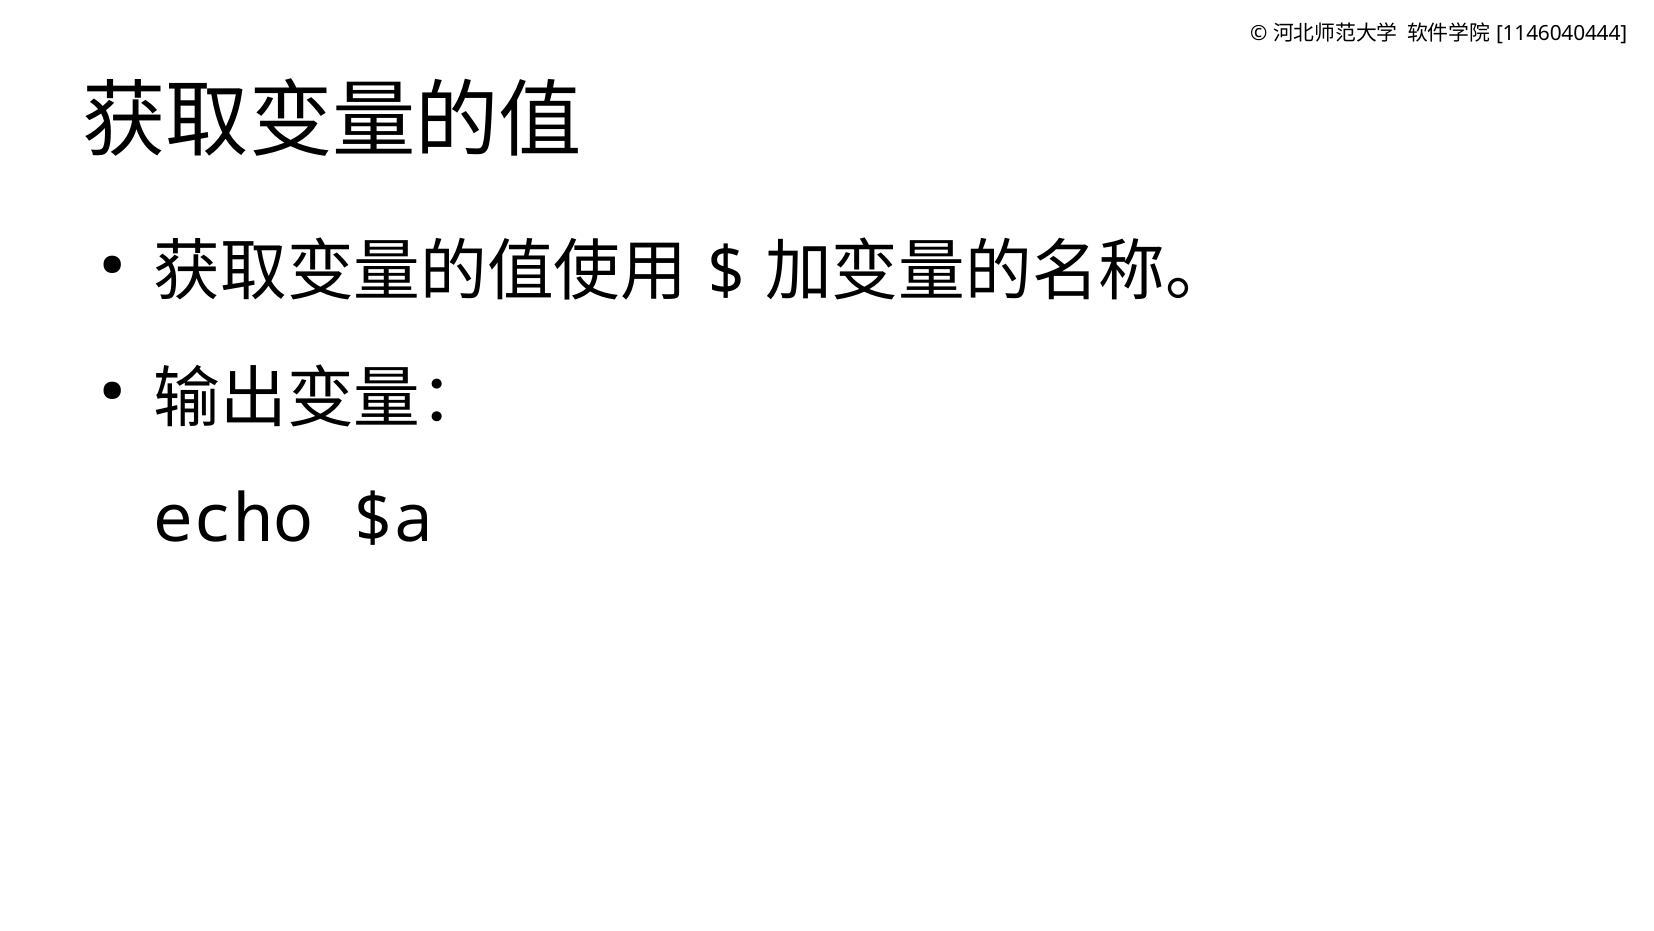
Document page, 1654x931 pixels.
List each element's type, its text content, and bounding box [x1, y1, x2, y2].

title 获取变量的值 [82, 37, 1571, 189]
list 获取变量的值使用$加变量的名称。 输出变量： echo $a [82, 217, 1571, 758]
